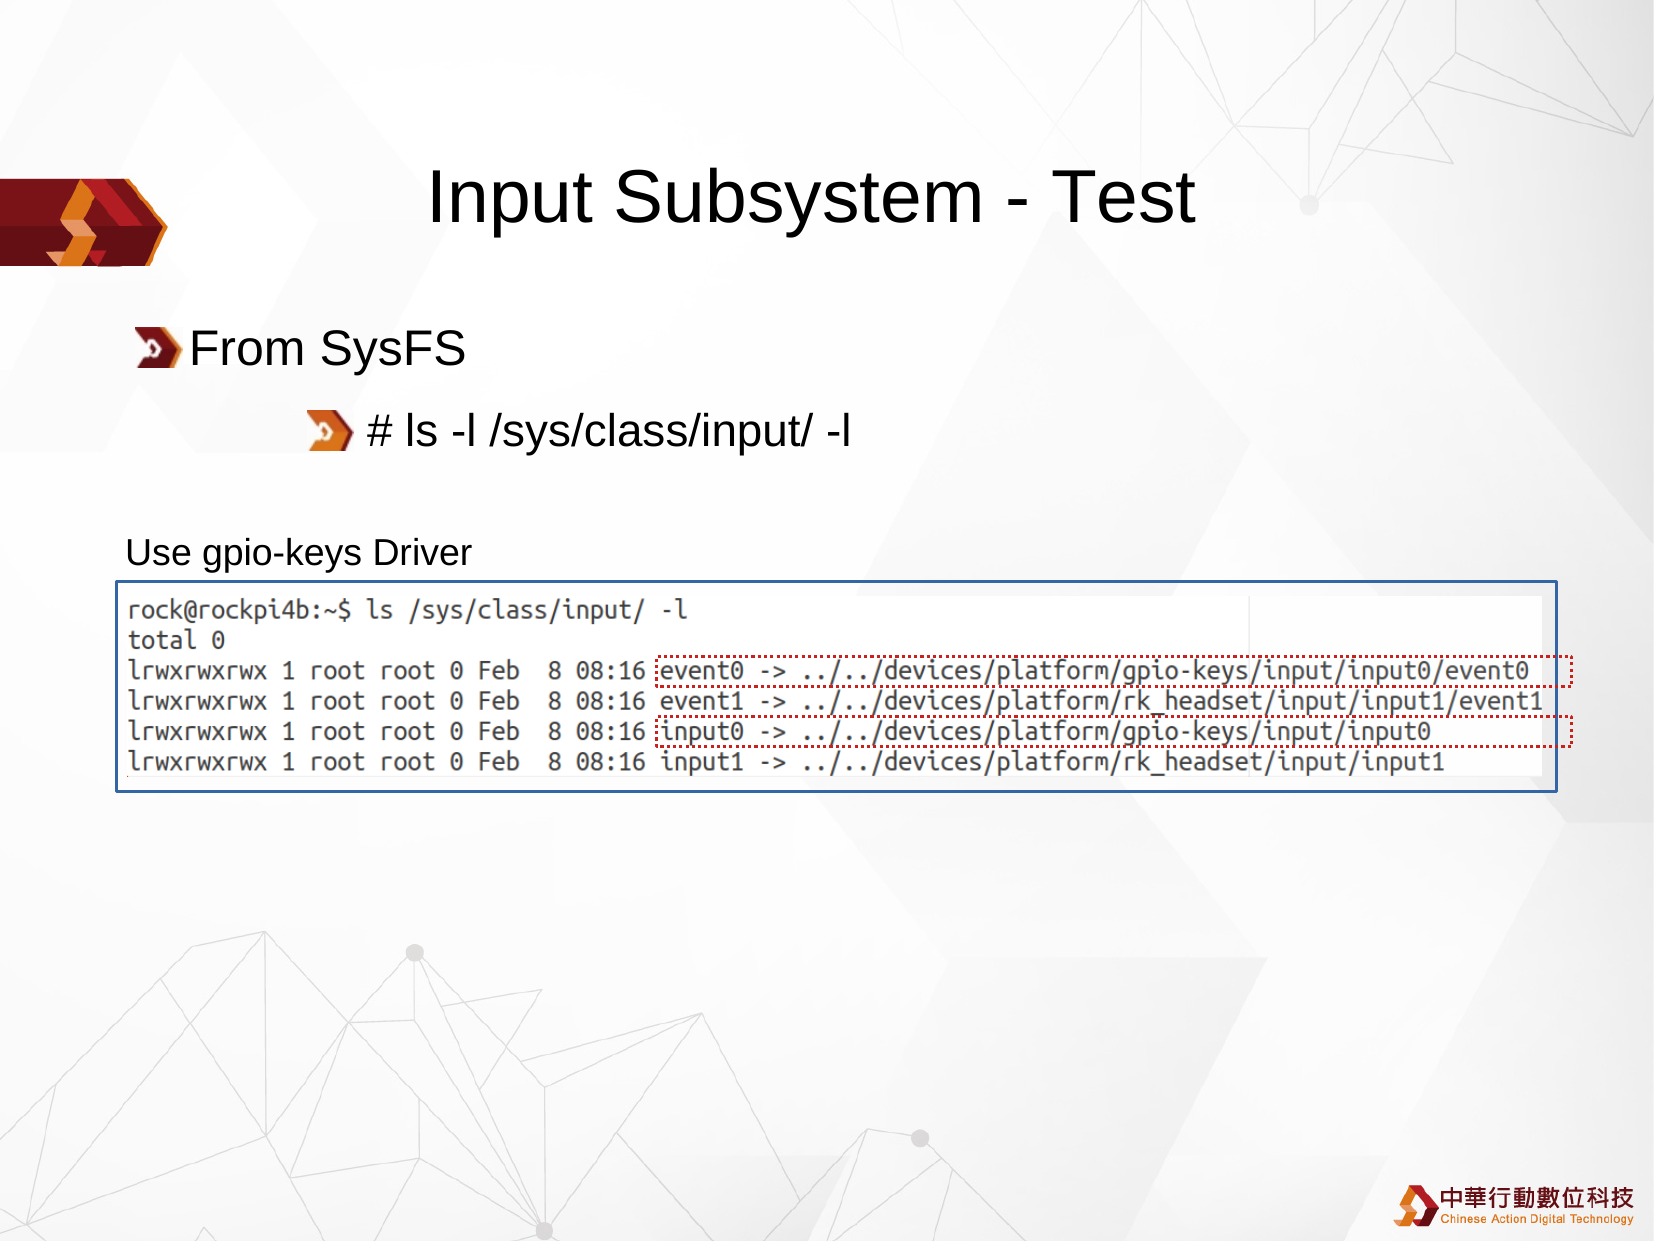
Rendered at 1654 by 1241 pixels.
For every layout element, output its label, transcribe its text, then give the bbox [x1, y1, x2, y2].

picture [0, 0, 1654, 1241]
text_box Use gpio-keys Driver [110, 524, 586, 582]
title Input Subsystem - Test [118, 112, 1506, 281]
list From SysFS # ls -l /sys/class/input/ -l [118, 319, 1571, 526]
